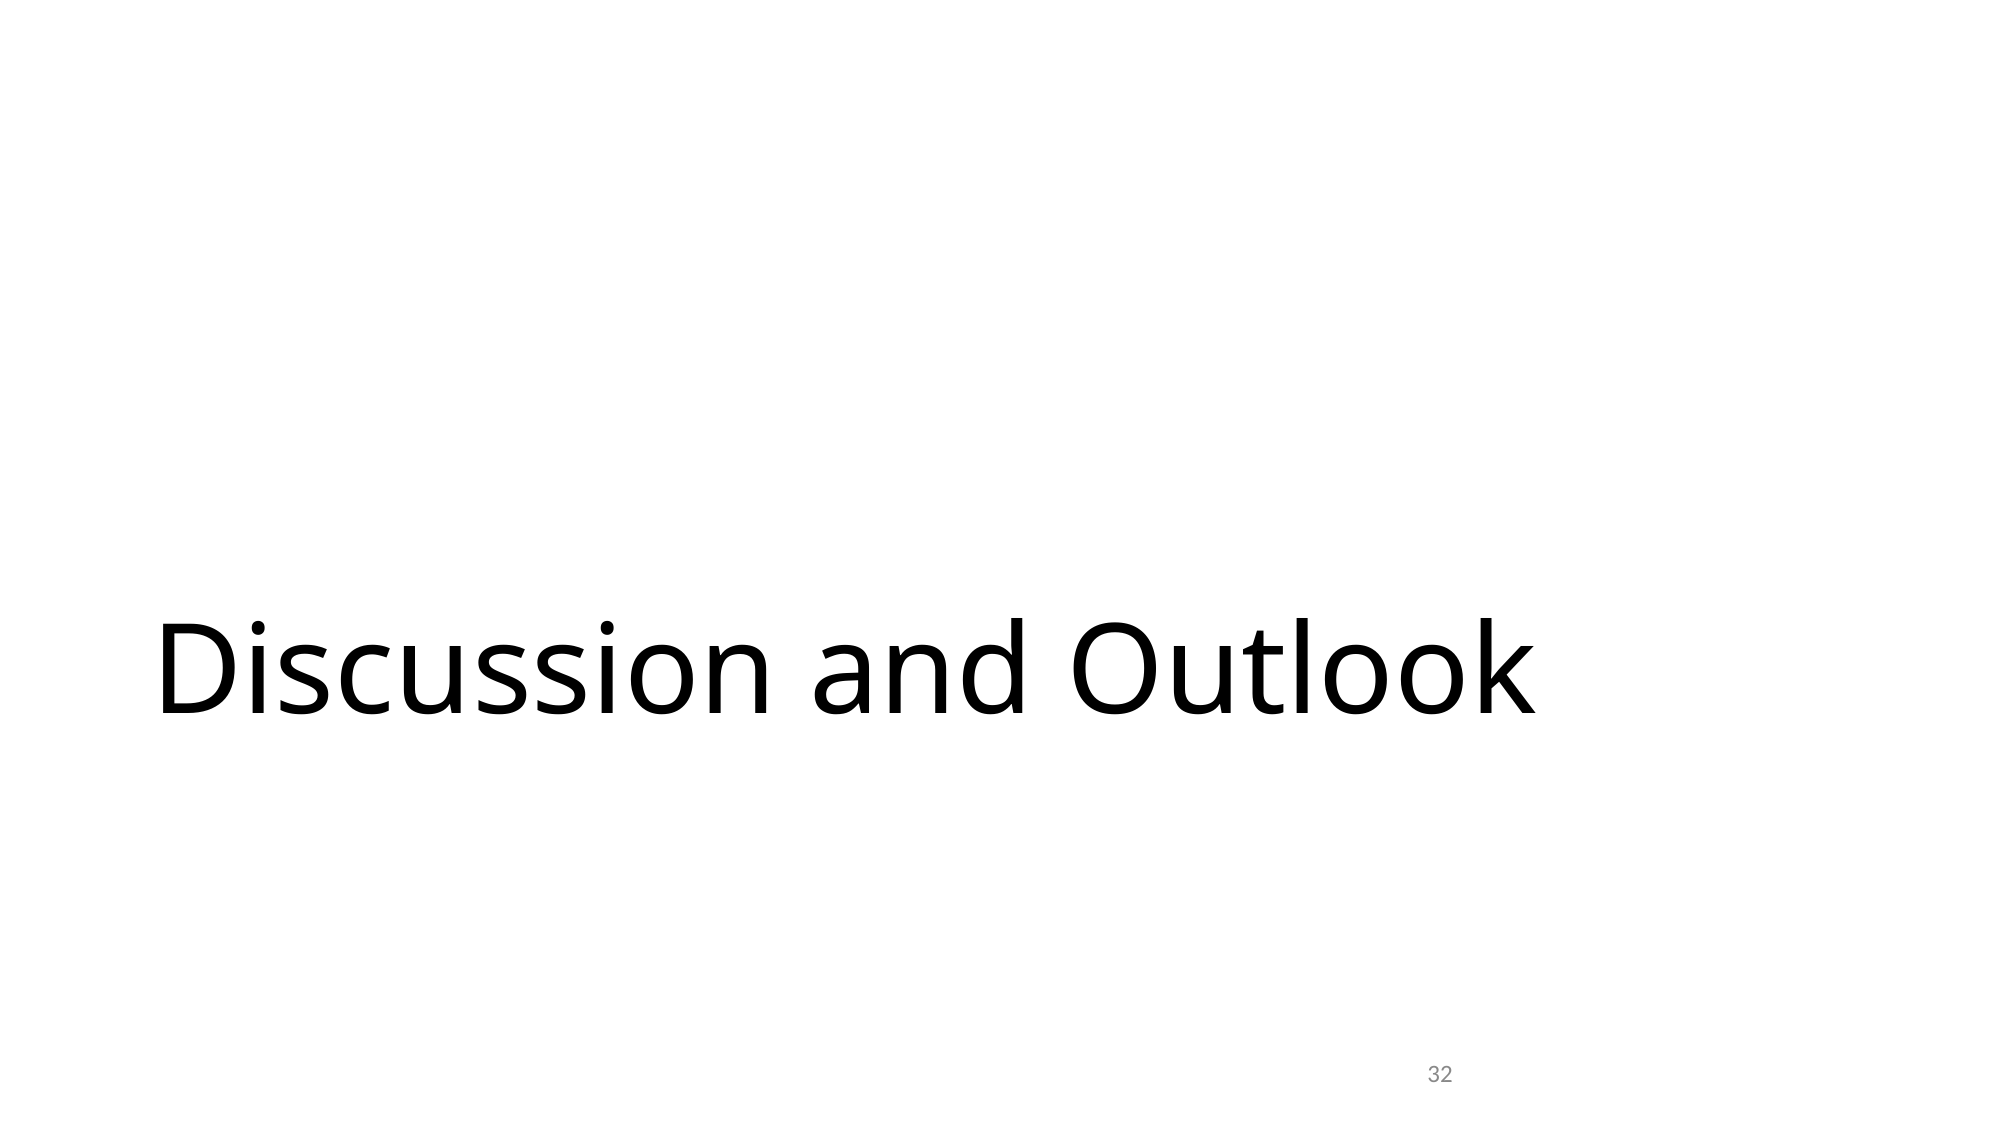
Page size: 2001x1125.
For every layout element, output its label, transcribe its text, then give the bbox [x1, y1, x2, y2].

title Discussion and Outlook [136, 280, 1862, 749]
text_box [1412, 1042, 1863, 1103]
